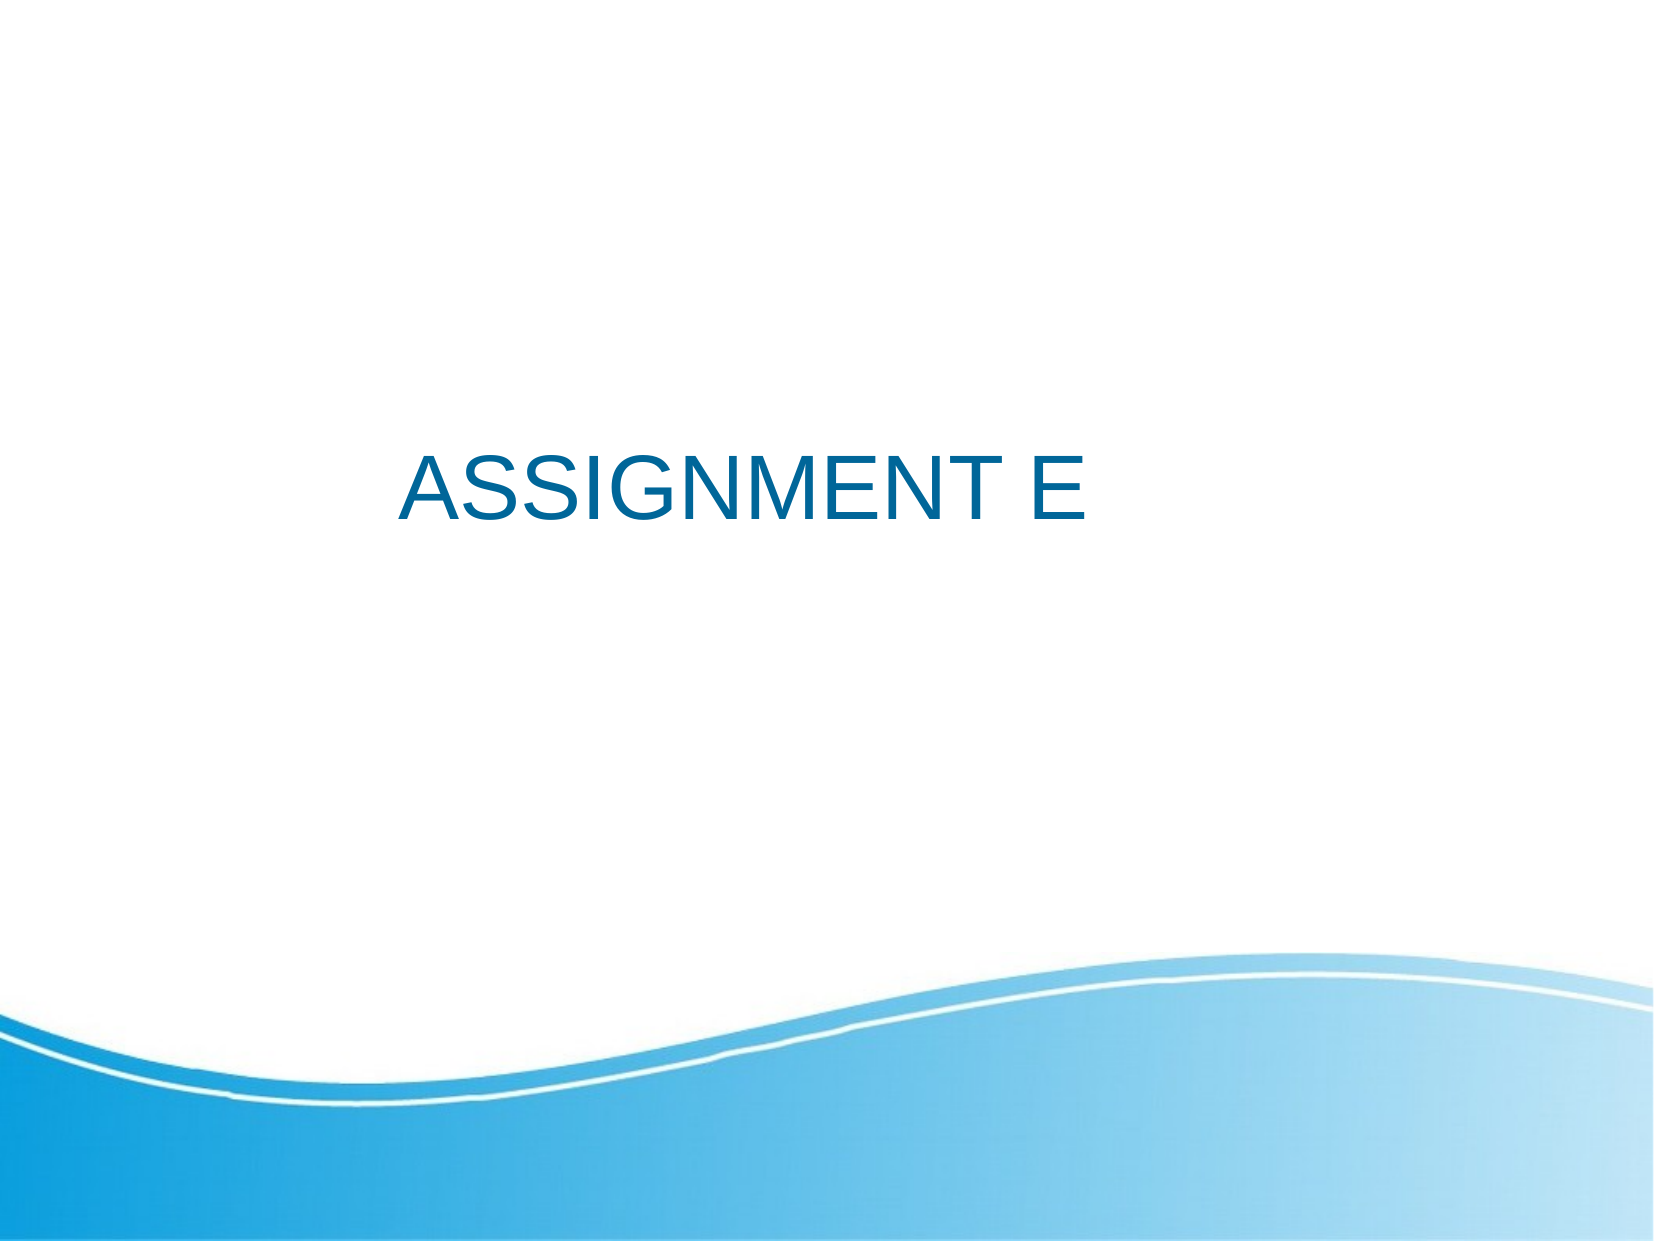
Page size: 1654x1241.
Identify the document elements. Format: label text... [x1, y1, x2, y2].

title ASSIGNMENT E [0, 384, 1489, 592]
picture [0, 952, 1654, 1241]
